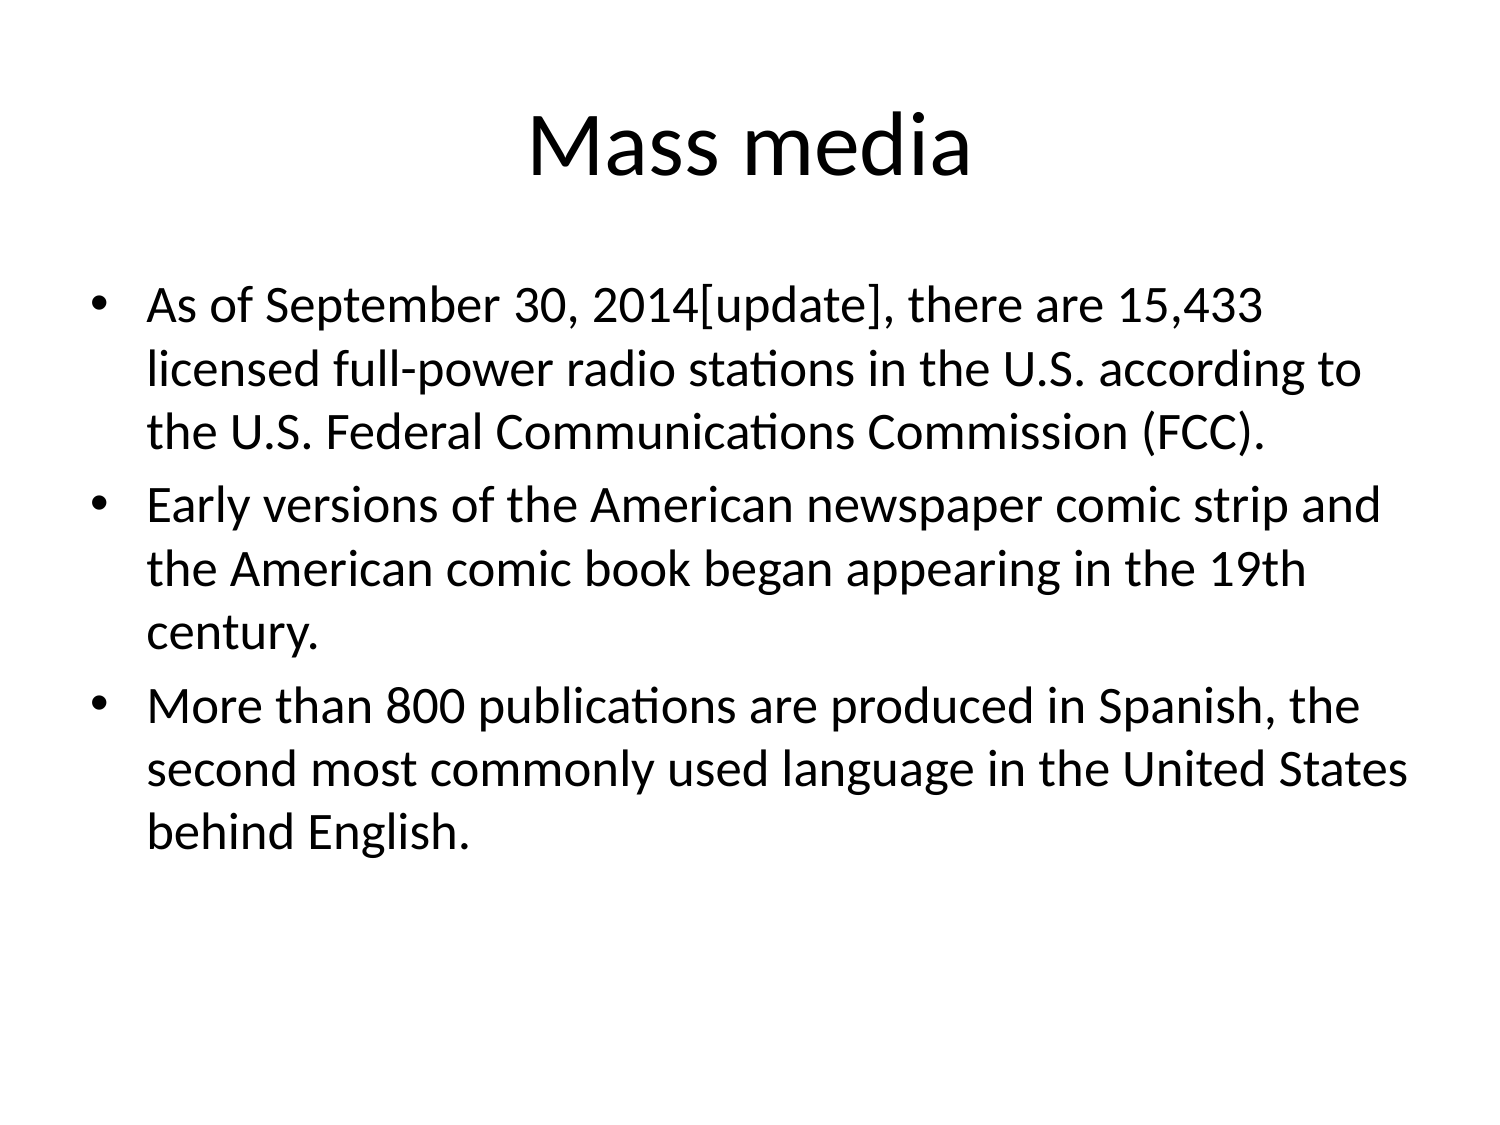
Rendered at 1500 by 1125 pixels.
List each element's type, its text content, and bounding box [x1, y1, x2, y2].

list As of September 30, 2014[update], there are 15,433 licensed full-power radio stations in the U.S. according to the U.S. Federal Communications Commission (FCC). Early versions of the American newspaper comic strip and the American comic book began appearing in the 19th century. More than 800 publications are produced in Spanish, the second most commonly used language in the United States behind English. [75, 262, 1425, 1005]
title Mass media [75, 45, 1425, 233]
